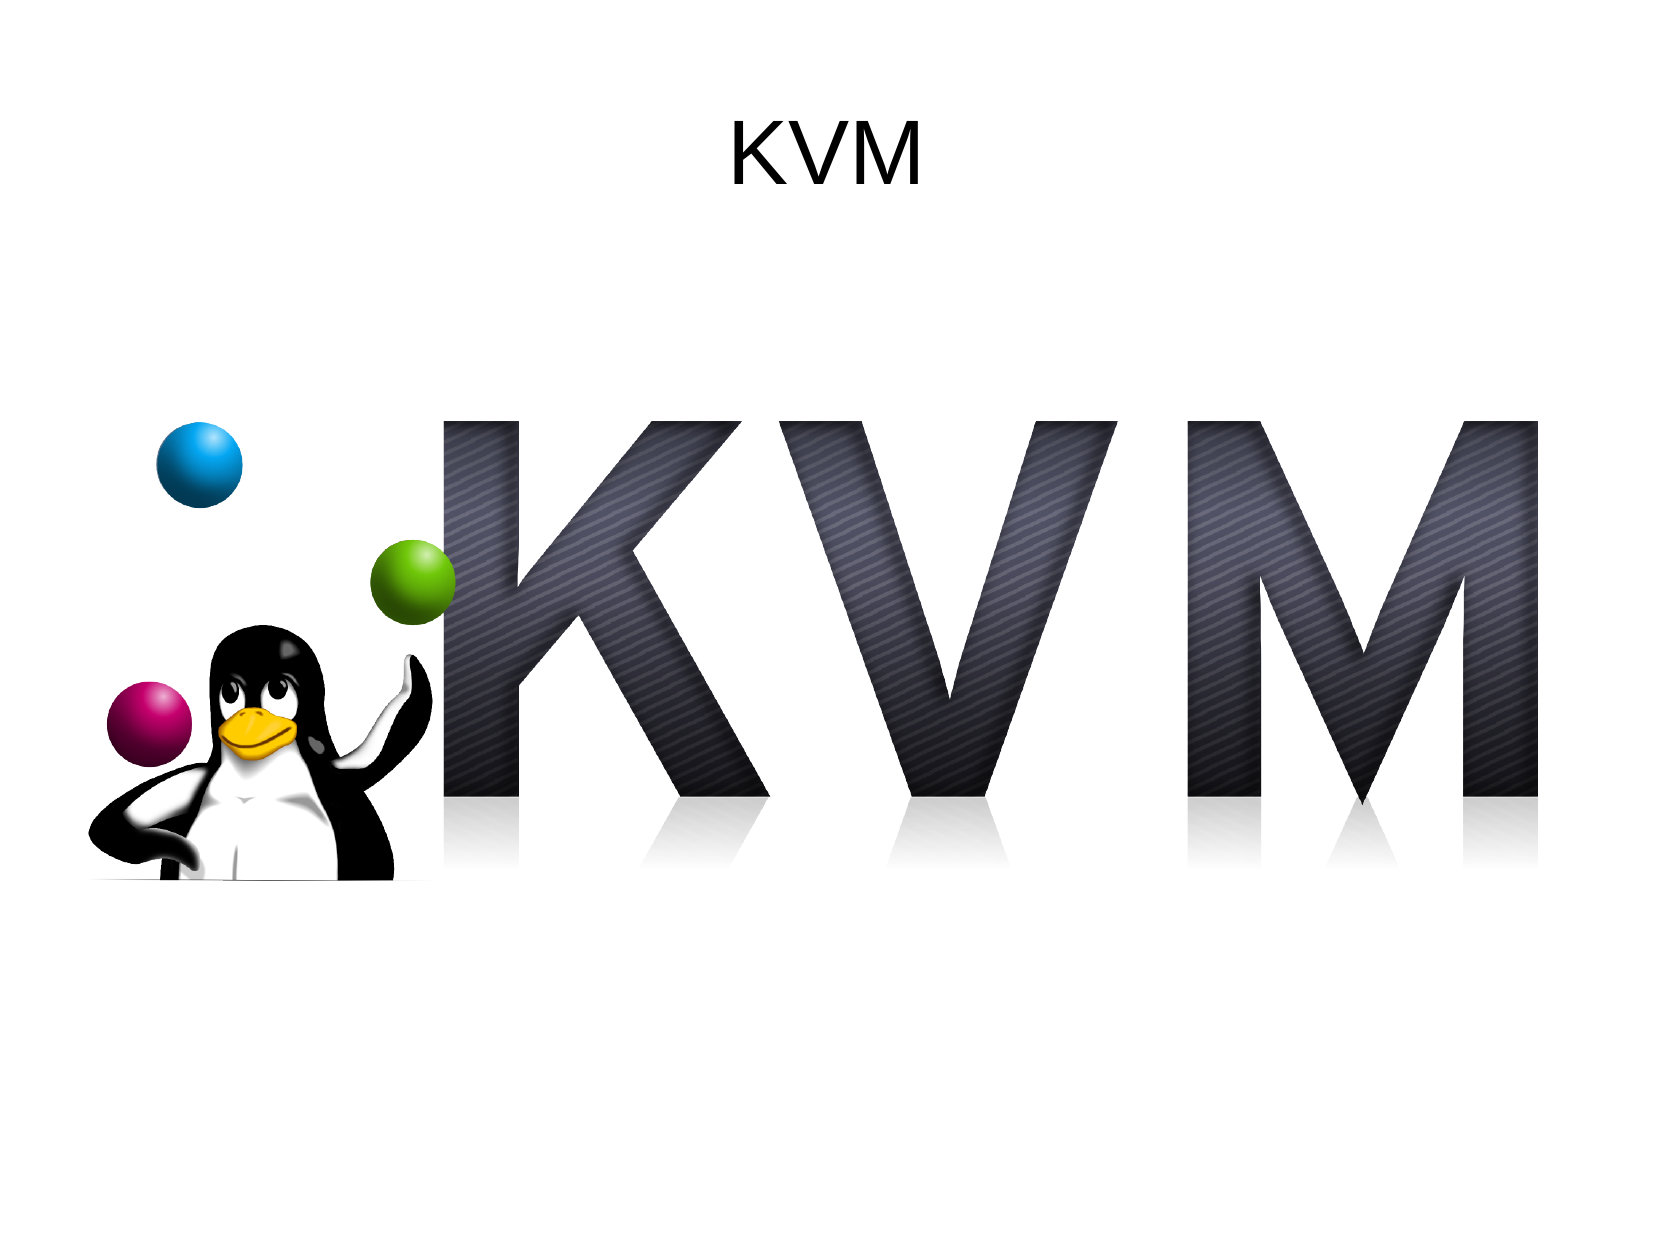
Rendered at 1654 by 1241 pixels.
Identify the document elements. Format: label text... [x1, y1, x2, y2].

picture [82, 419, 1538, 881]
title KVM [82, 49, 1571, 257]
